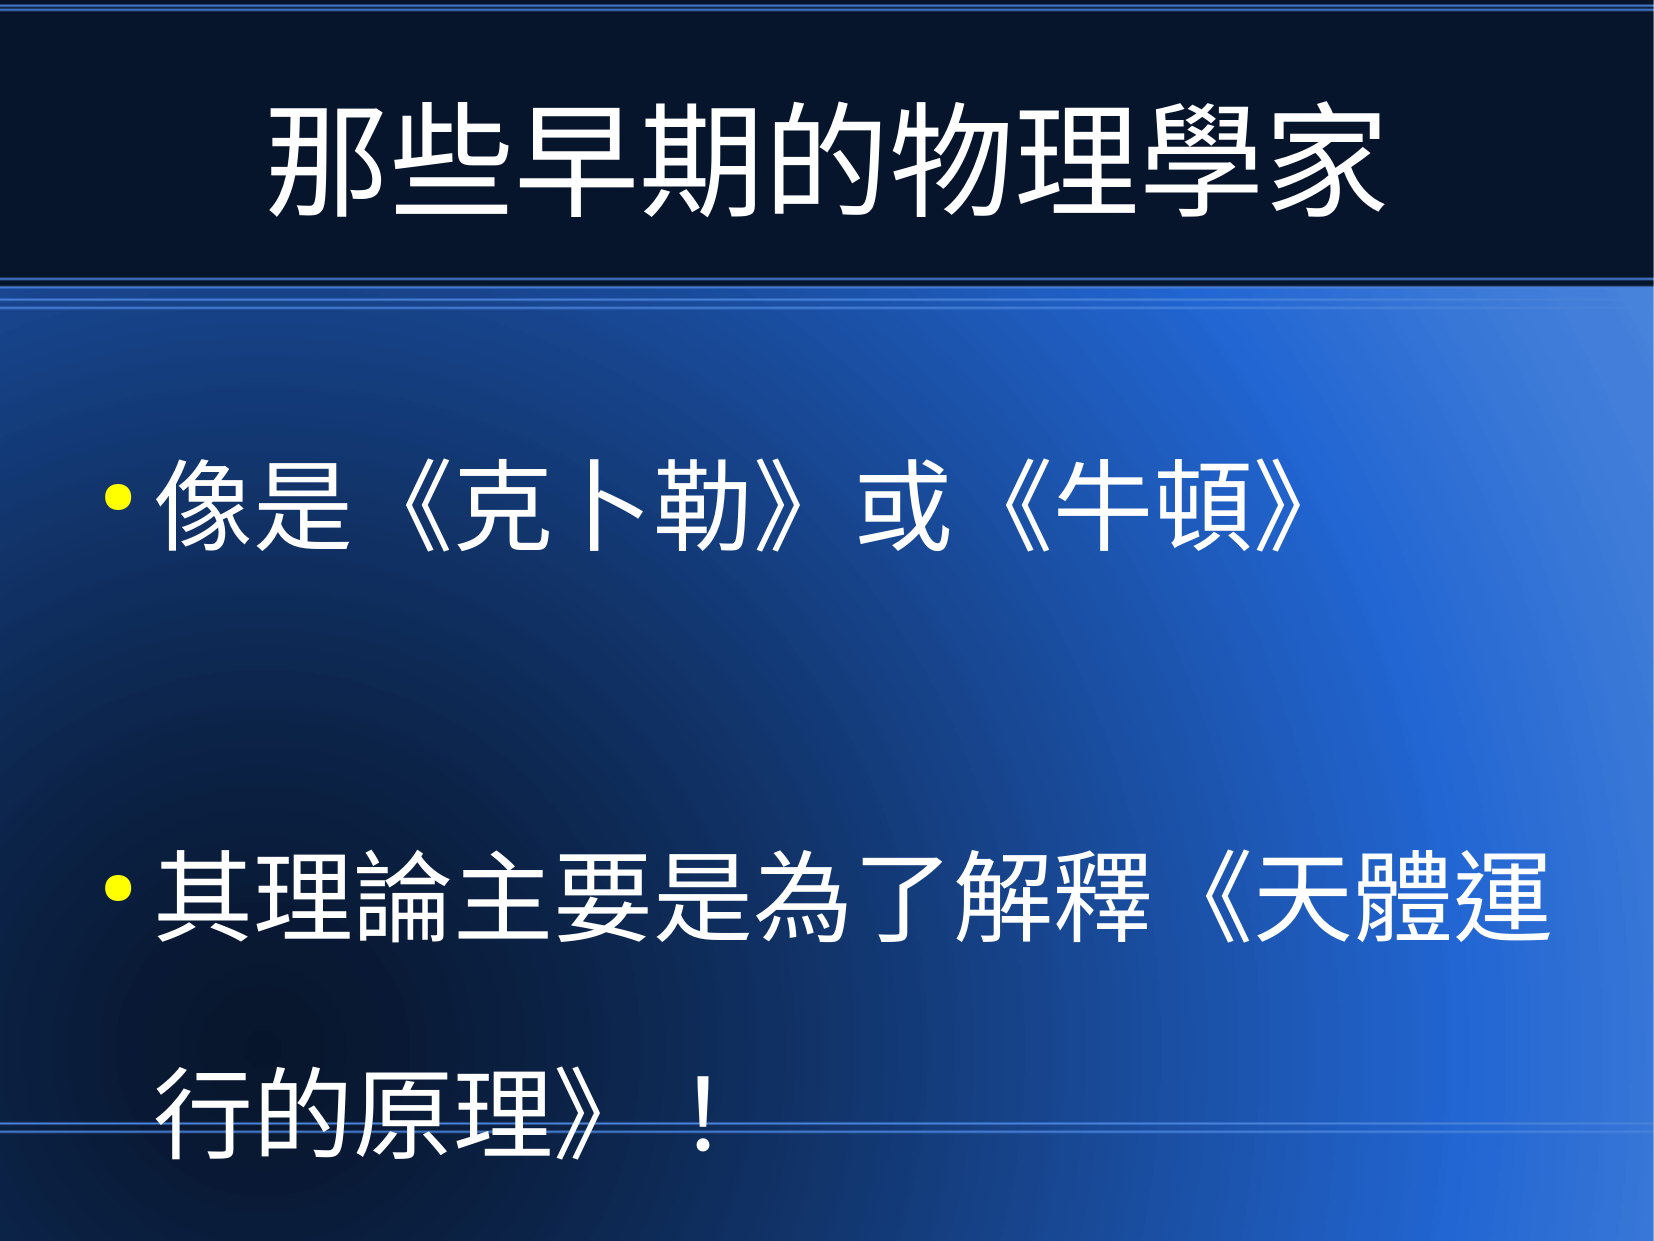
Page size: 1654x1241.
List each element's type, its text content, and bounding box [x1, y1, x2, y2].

list 像是《克卜勒》或《牛頓》 其理論主要是為了解釋《天體運行的原理》！ [82, 355, 1571, 1241]
title 那些早期的物理學家 [82, 49, 1571, 257]
picture [0, 0, 1654, 1241]
